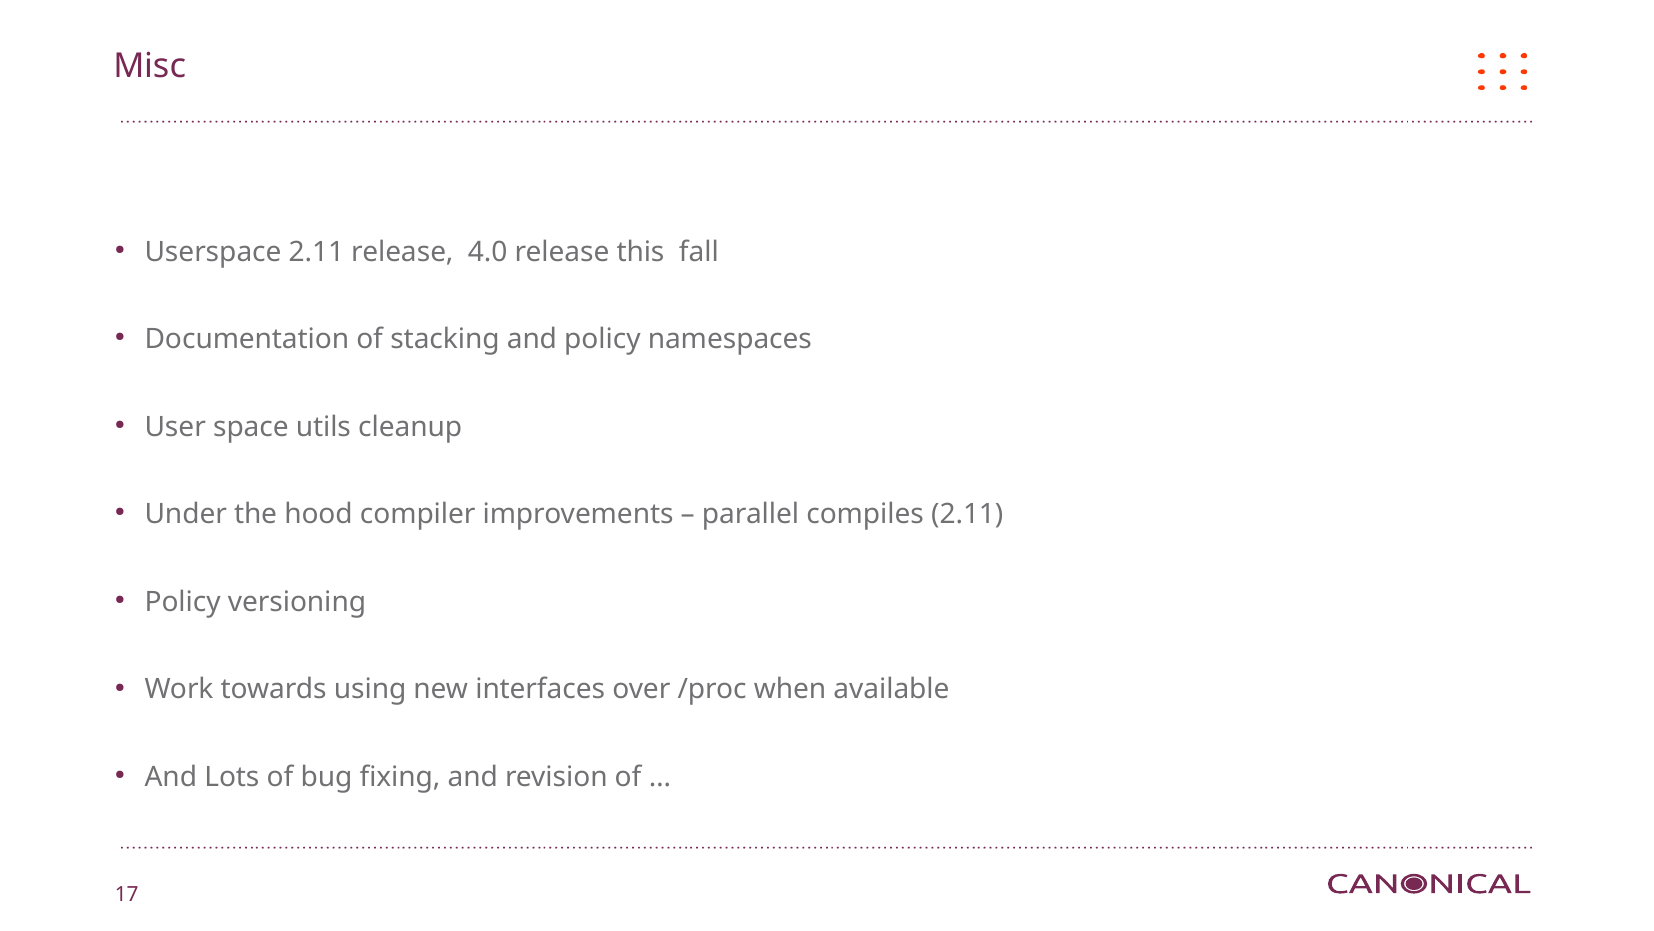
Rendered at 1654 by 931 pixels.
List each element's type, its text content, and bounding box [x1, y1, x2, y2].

title Misc [113, 48, 1382, 81]
picture [1478, 53, 1527, 90]
picture [111, 845, 1533, 851]
picture [111, 119, 1533, 124]
list Userspace 2.11 release, 4.0 release this fall Documentation of stacking and policy namespaces User space utils cleanup Under the hood compiler improvements – parallel compiles (2.11) Policy versioning Work towards using new interfaces over /proc when available And Lots of bug fixing, and revision of … [115, 192, 1540, 818]
